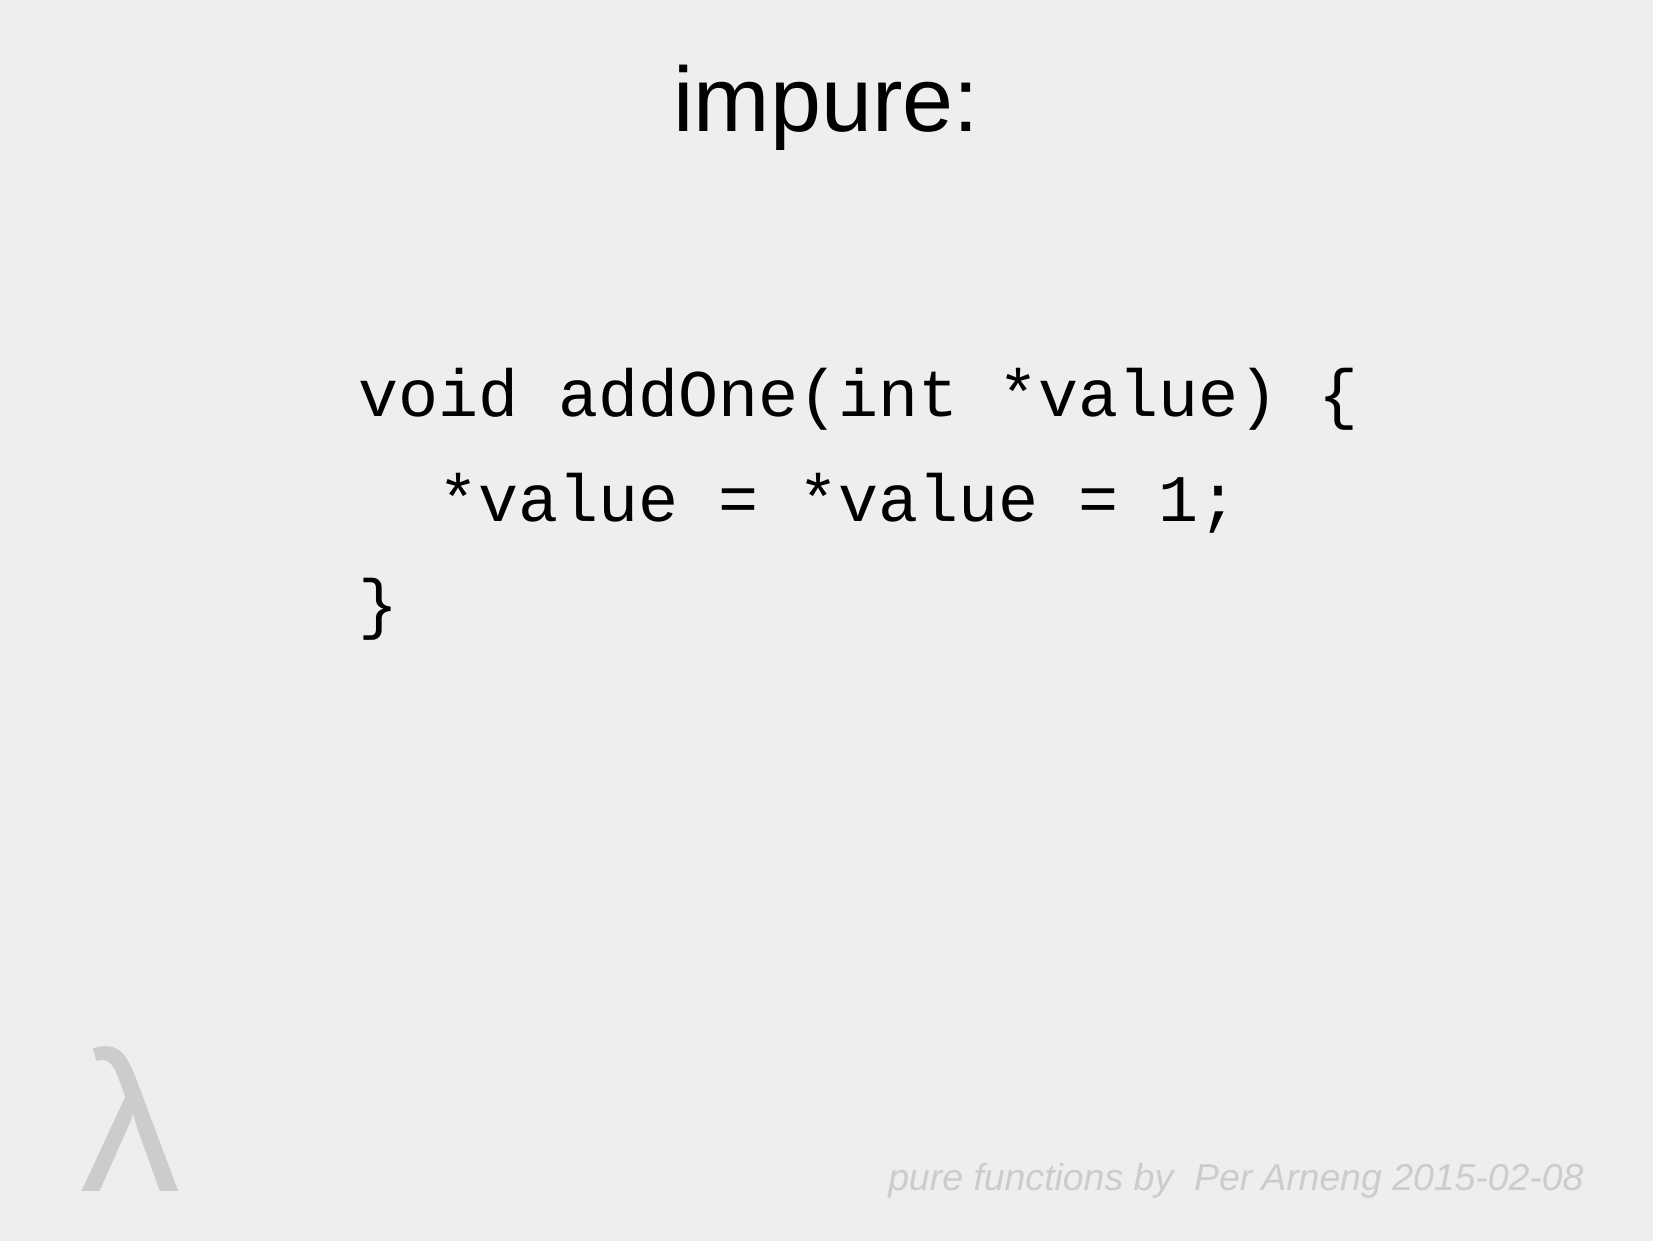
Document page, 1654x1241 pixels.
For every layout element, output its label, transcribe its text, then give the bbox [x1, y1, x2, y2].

list void addOne(int *value) { *value = *value = 1; } [358, 361, 1508, 726]
title impure: [82, 0, 1571, 204]
